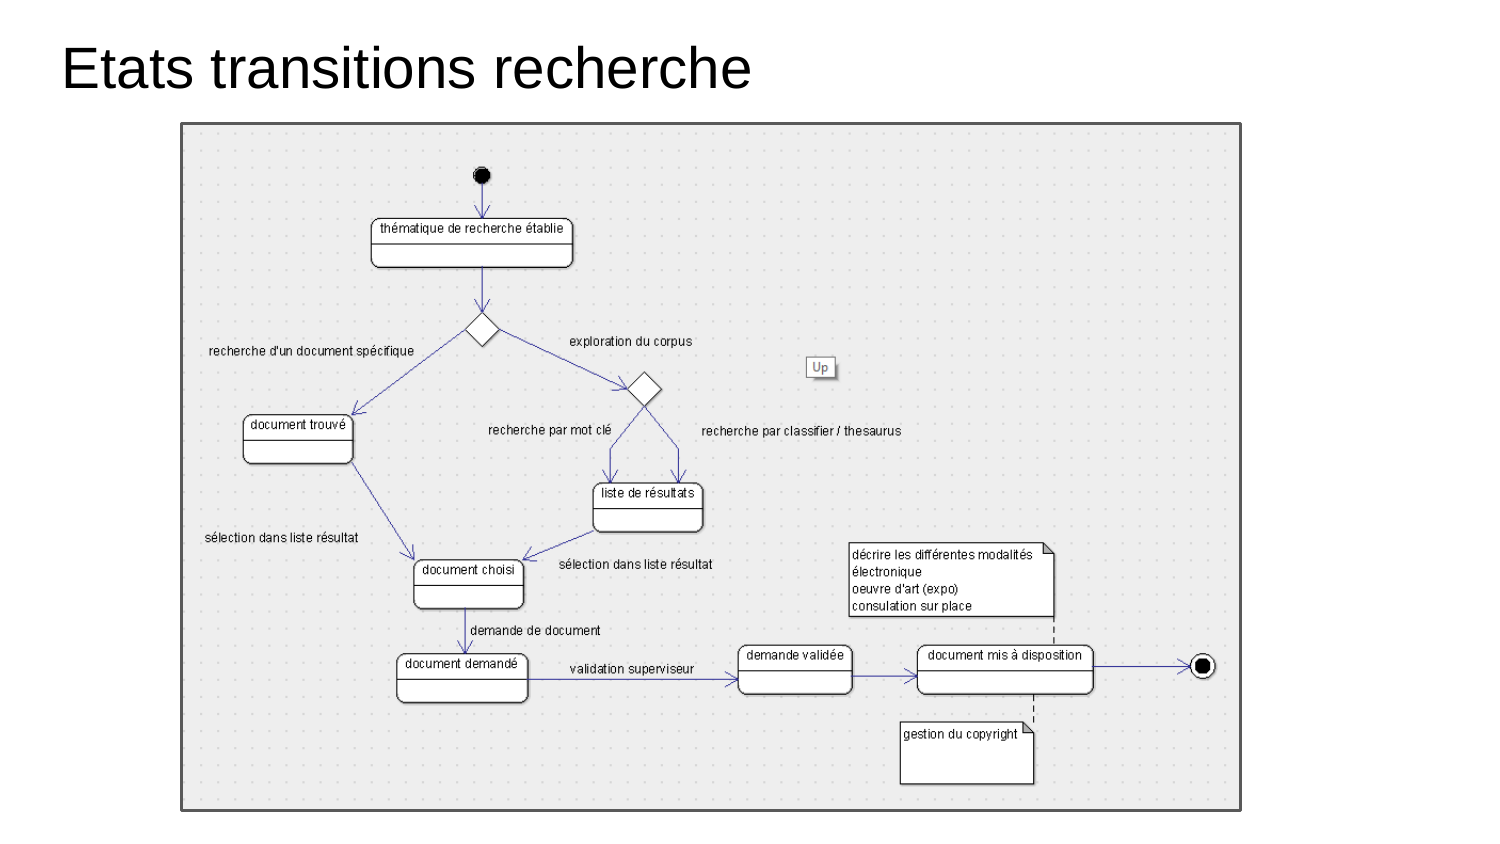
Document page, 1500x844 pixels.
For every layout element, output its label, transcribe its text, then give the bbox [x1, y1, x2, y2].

picture [183, 124, 1239, 809]
title Etats transitions recherche [46, 15, 1445, 110]
